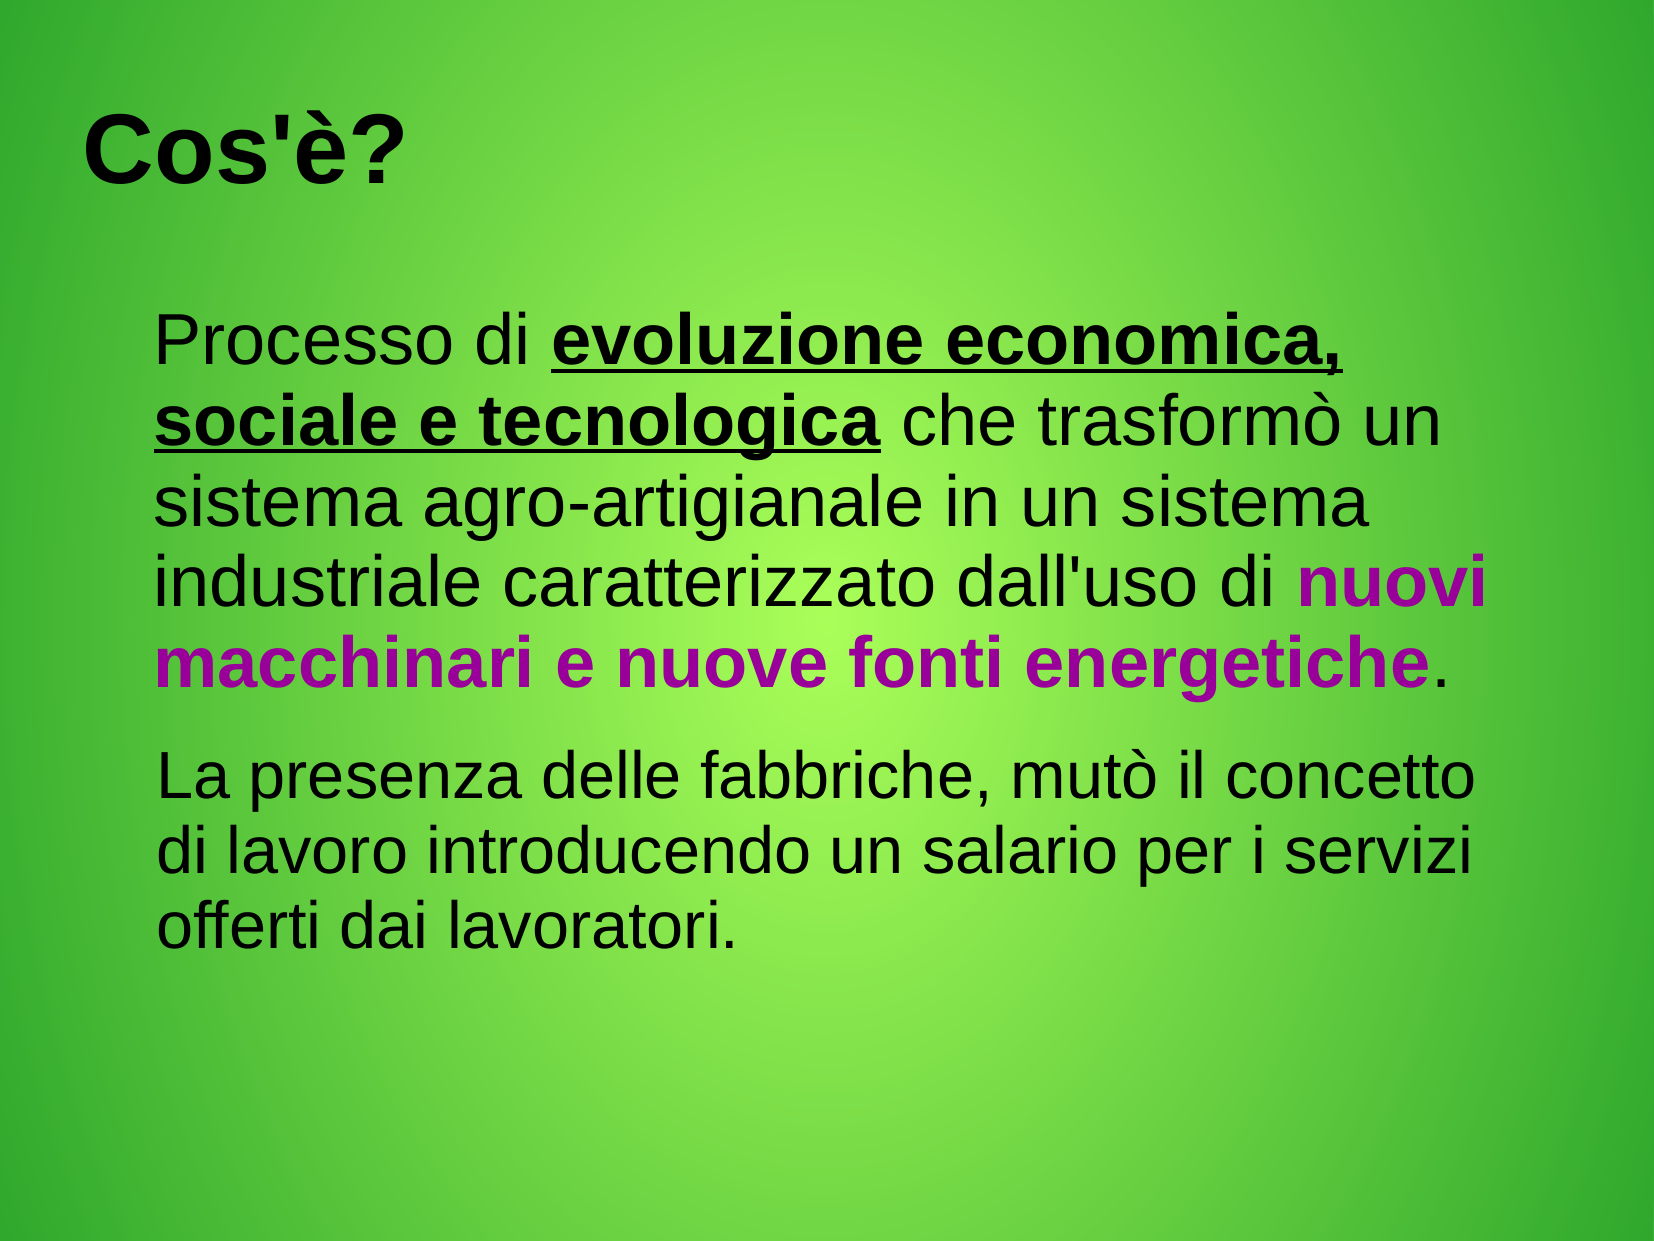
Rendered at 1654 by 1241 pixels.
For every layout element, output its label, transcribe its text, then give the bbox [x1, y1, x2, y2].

title Cos'è? [82, 47, 1571, 252]
list Processo di evoluzione economica, sociale e tecnologica che trasformò un sistema agro-artigianale in un sistema industriale caratterizzato dall'uso di nuovi macchinari e nuove fonti energetiche. [82, 299, 1571, 721]
text_box La presenza delle fabbriche, mutò il concetto di lavoro introducendo un salario per i servizi offerti dai lavoratori. [141, 730, 1501, 970]
